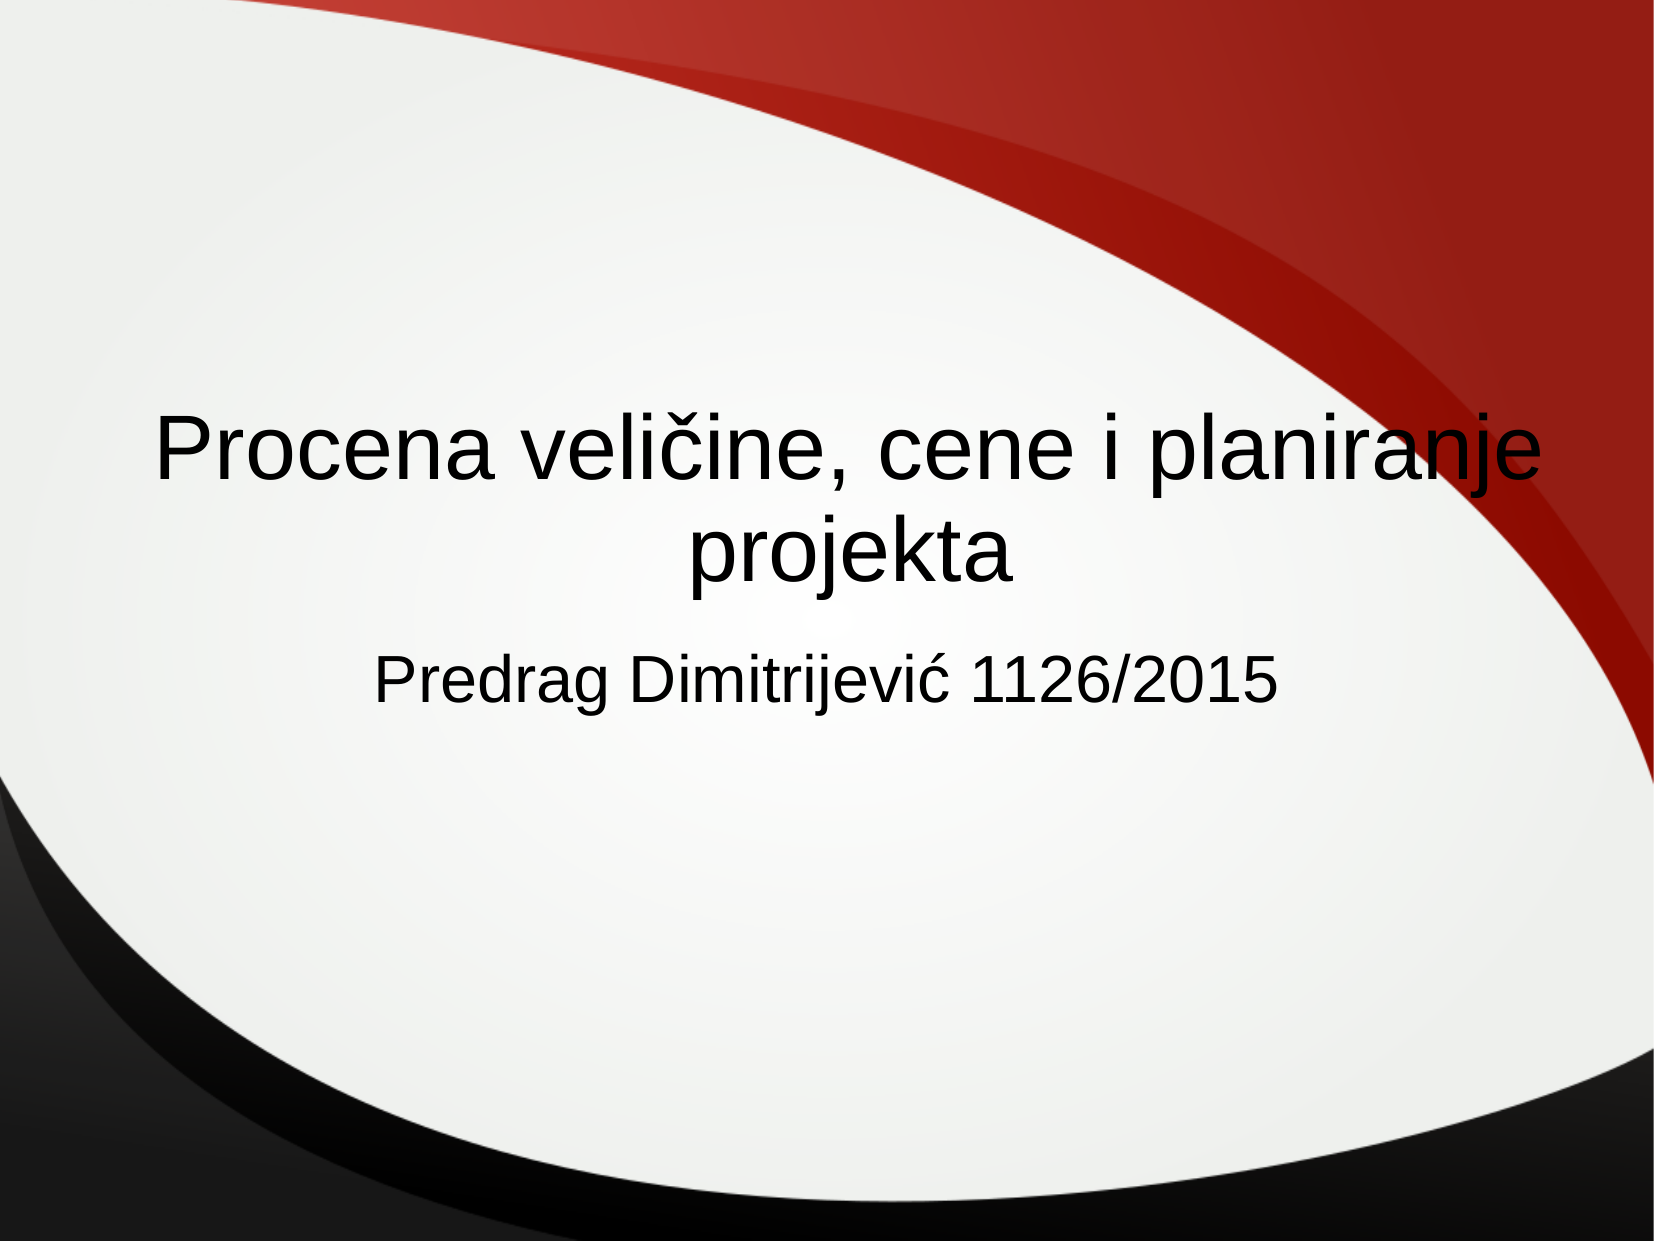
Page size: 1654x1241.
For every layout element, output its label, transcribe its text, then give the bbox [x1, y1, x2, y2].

subtitle Predrag Dimitrijević 1126/2015 [82, 531, 1571, 827]
title Procena veličine, cene i planiranje projekta [106, 395, 1595, 603]
picture [0, 0, 1654, 1241]
